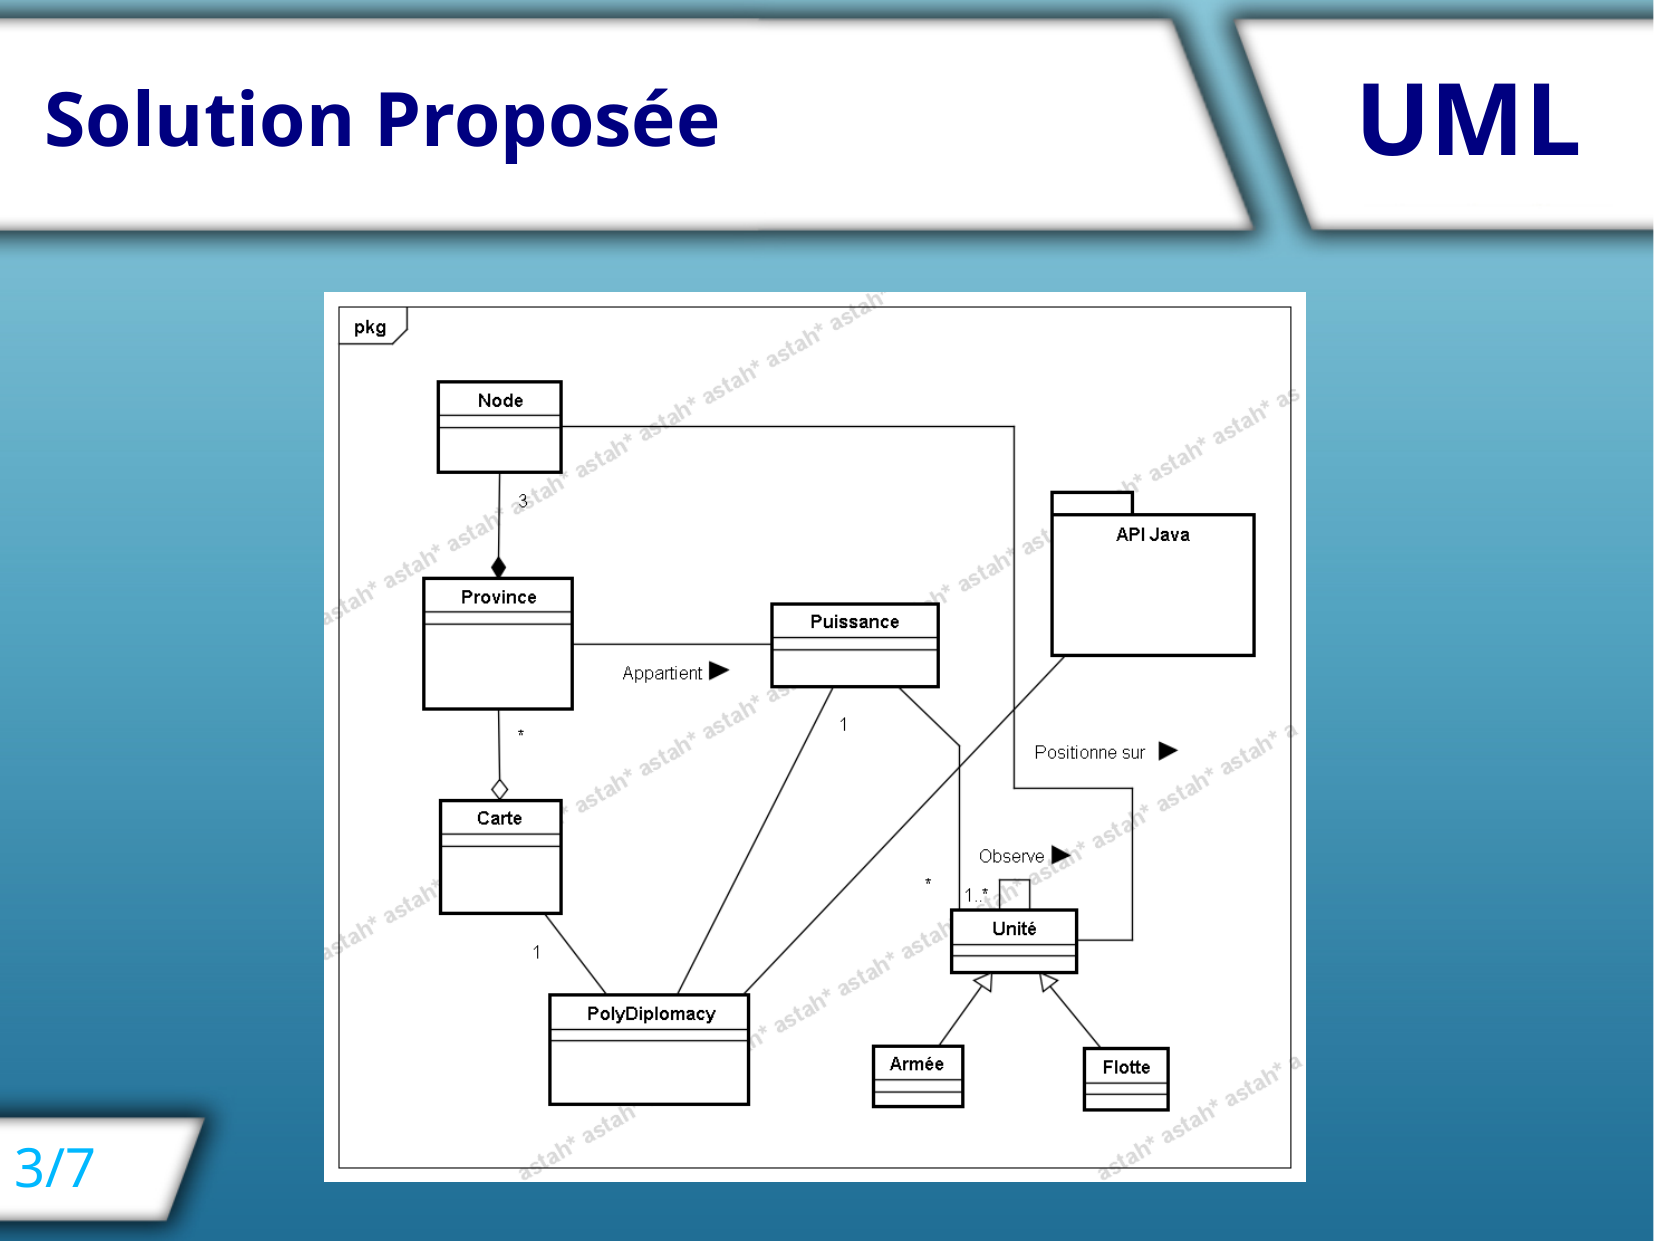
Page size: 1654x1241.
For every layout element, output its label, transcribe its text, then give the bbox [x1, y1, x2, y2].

text_box UML [1340, 41, 1636, 198]
text_box Solution Proposée [29, 59, 857, 180]
text_box 3/7 [0, 1122, 1123, 1214]
picture [0, 0, 1654, 1241]
